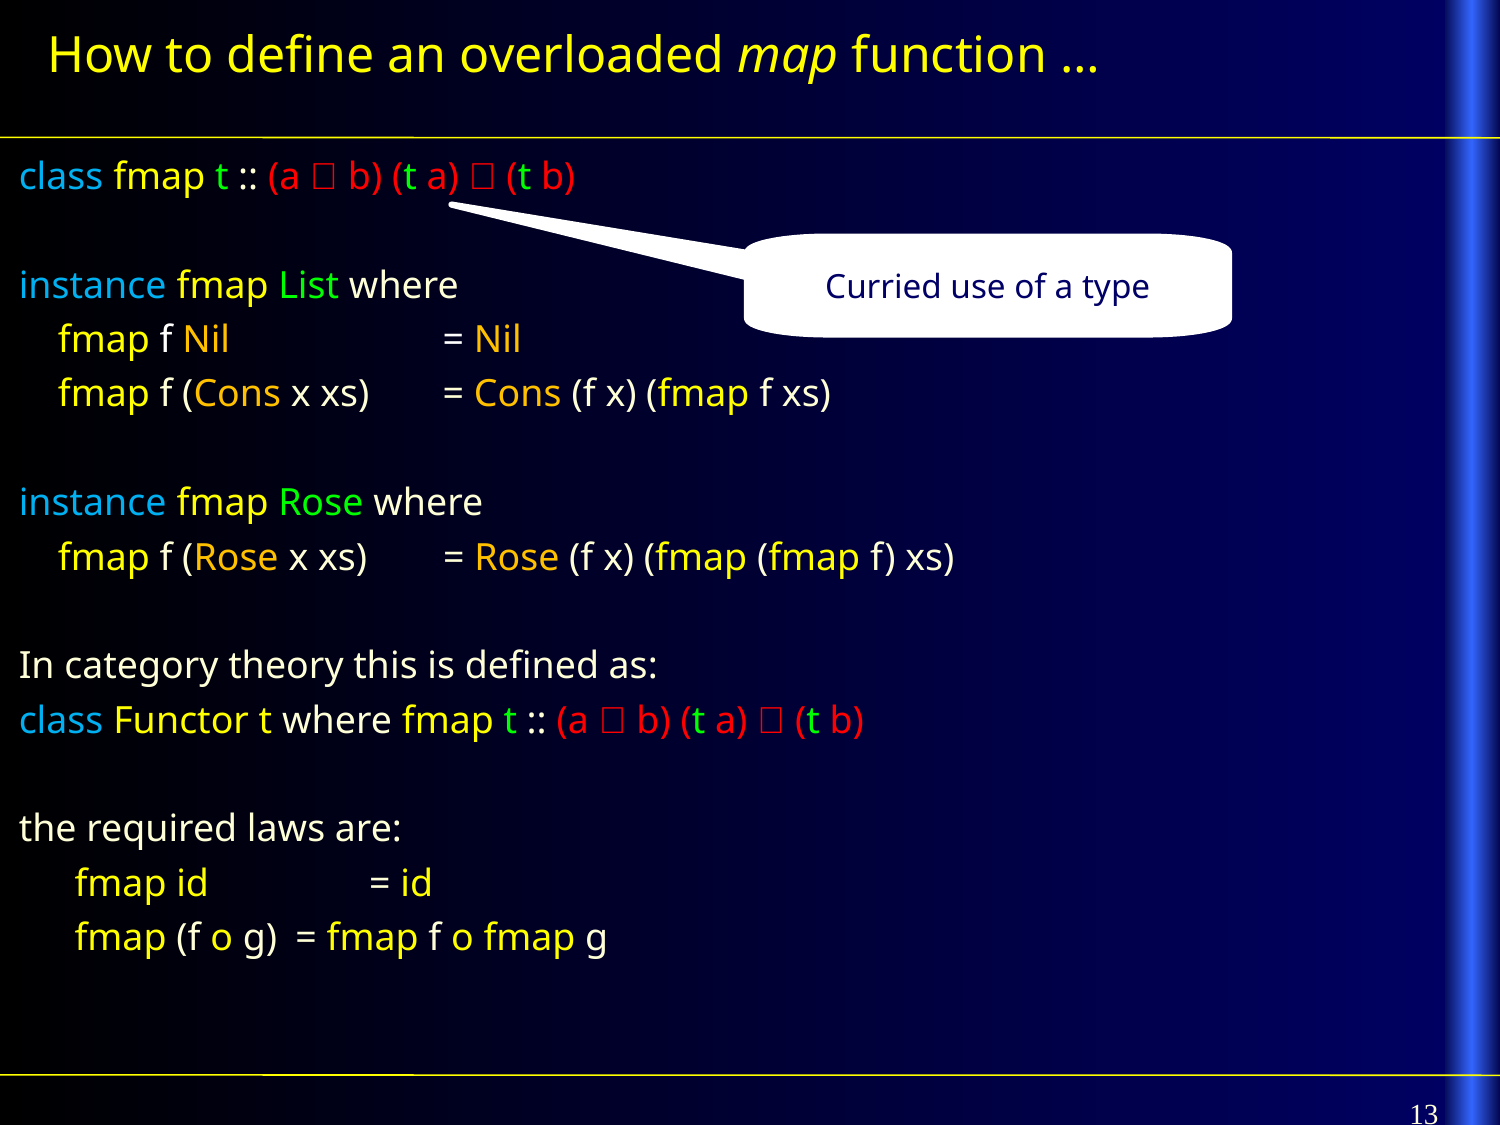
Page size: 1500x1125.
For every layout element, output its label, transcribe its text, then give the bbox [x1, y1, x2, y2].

text_box Curried use of a type [451, 204, 1229, 335]
text_box class fmap t :: (a  b) (t a)  (t b) instance fmap List where fmap f Nil = Nil fmap f (Cons x xs) = Cons (f x) (fmap f xs) instance fmap Rose where fmap f (Rose x xs) = Rose (f x) (fmap (fmap f) xs) In category theory this is defined as: class Functor t where fmap t :: (a  b) (t a)  (t b) the required laws are: fmap id = id fmap (f o g) = fmap f o fmap g [3, 144, 1454, 1032]
text_box How to define an overloaded map function … [32, 0, 1367, 113]
